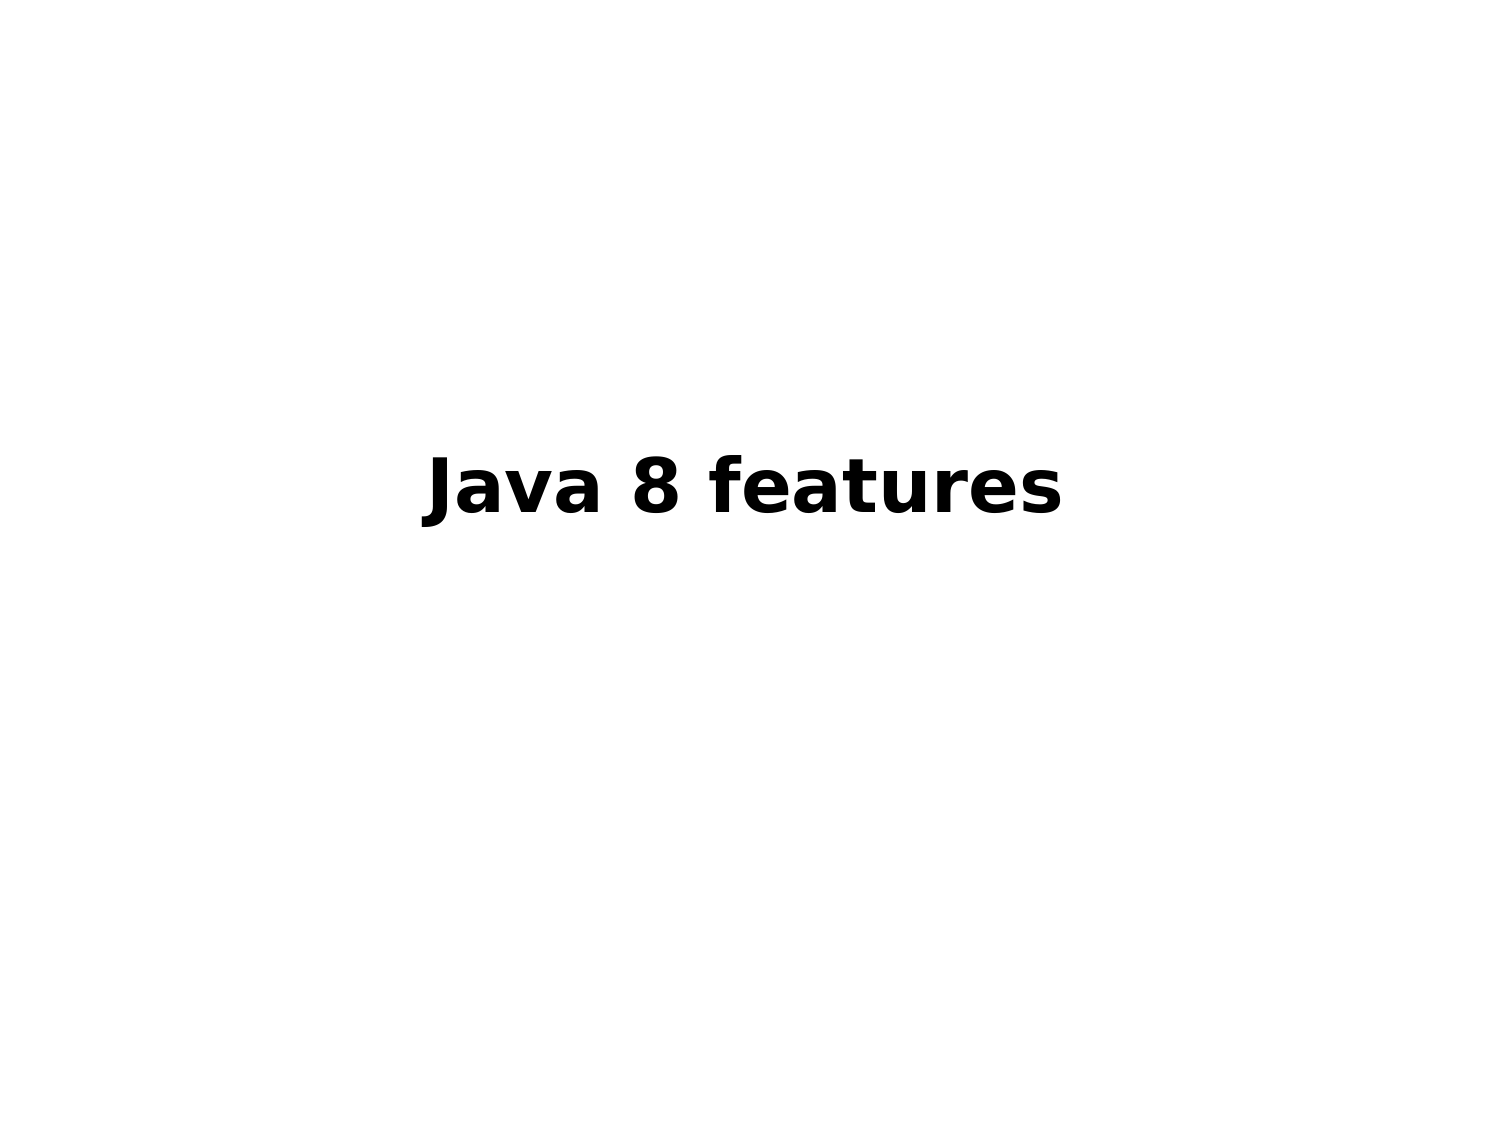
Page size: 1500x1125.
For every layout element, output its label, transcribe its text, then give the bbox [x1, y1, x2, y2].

title Java 8 features [70, 391, 1420, 579]
